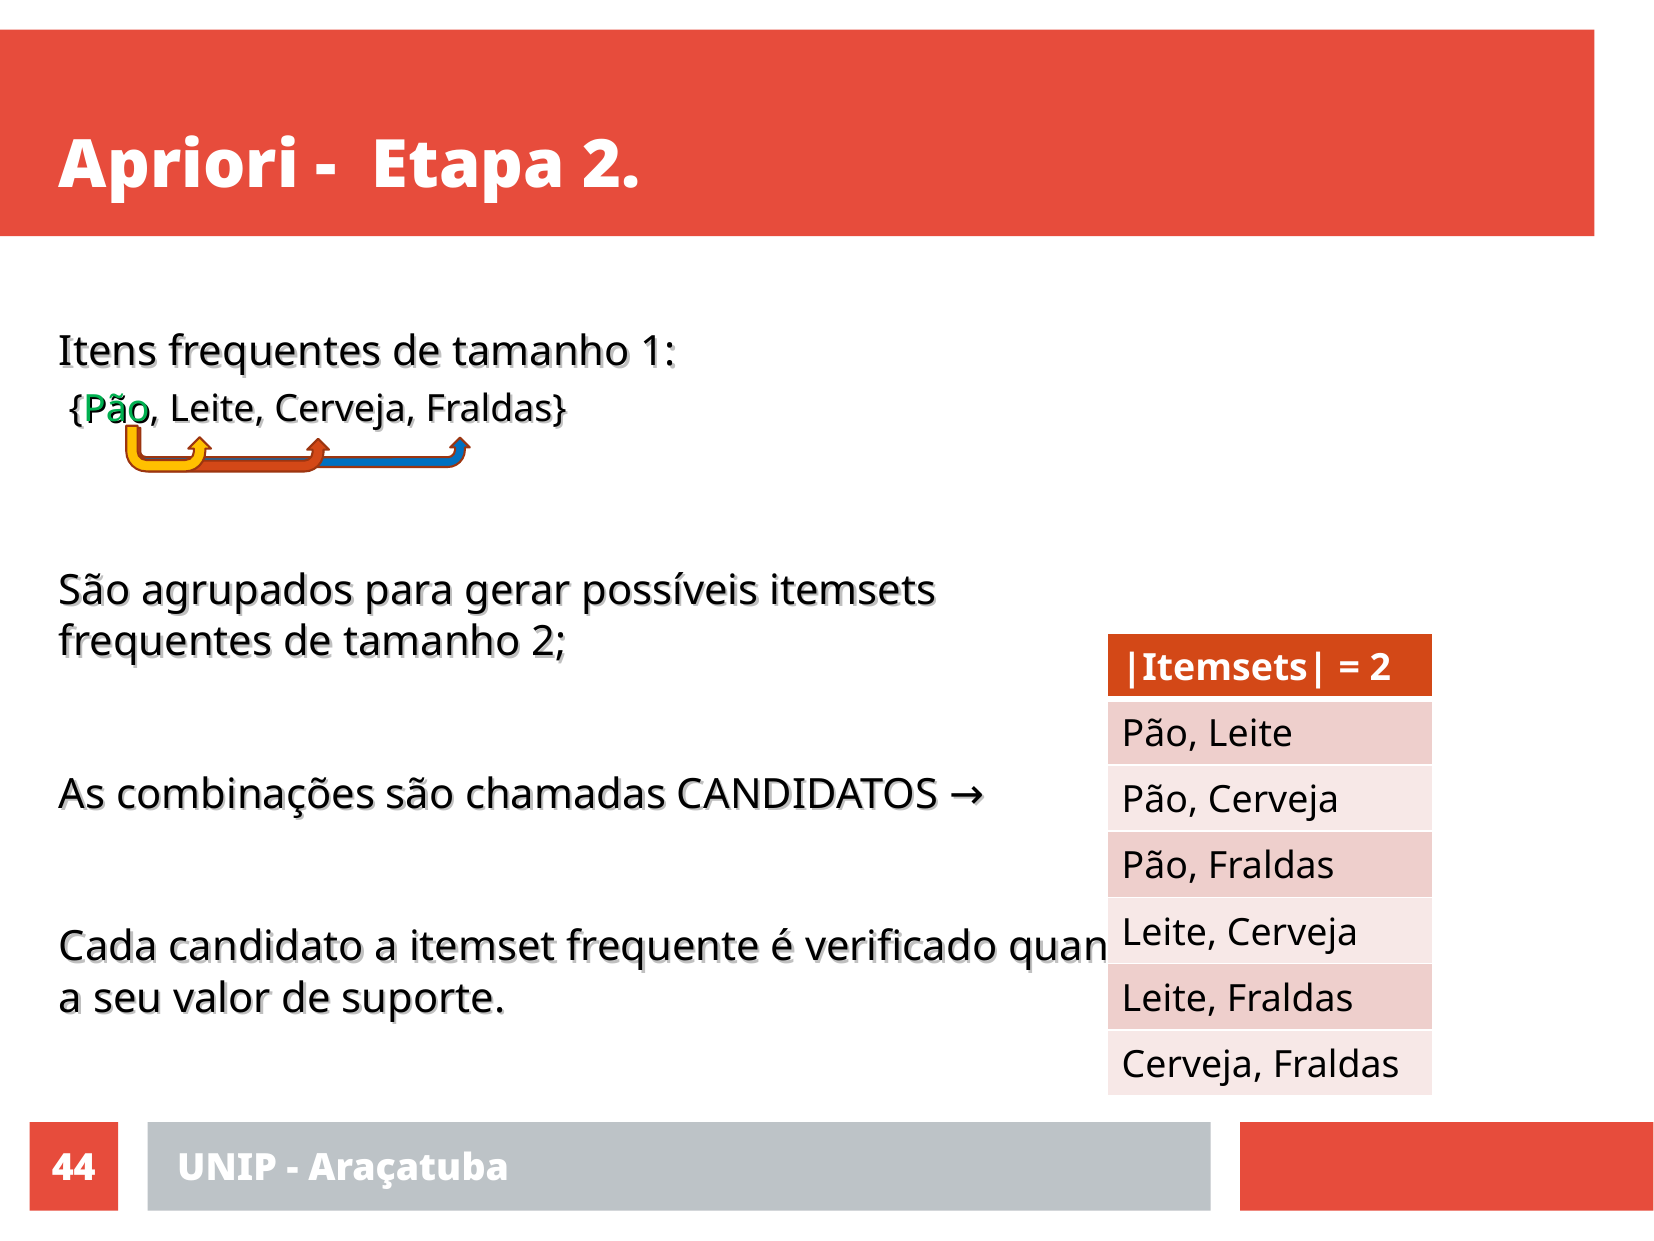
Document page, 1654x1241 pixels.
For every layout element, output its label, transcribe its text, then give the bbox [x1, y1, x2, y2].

table_cell Leite, Fraldas [1108, 964, 1432, 1029]
table_cell Cerveja, Fraldas [1108, 1031, 1432, 1095]
title Apriori - Etapa 2. [59, 59, 1595, 207]
table_cell Pão, Leite [1108, 702, 1432, 764]
list Itens frequentes de tamanho 1: {Pão, Leite, Cerveja, Fraldas} São agrupados para gerar possíveis itemsets frequentes de tamanho 2; As combinações são chamadas CANDIDATOS → Cada candidato a itemset frequente é verificado quanto a seu valor de suporte. [59, 324, 1157, 1093]
table_header |Itemsets| = 2 [1108, 634, 1432, 696]
table_cell Pão, Cerveja [1108, 766, 1432, 830]
table_cell Leite, Cerveja [1108, 898, 1432, 963]
text_box [126, 425, 470, 472]
table_cell Pão, Fraldas [1108, 832, 1432, 897]
